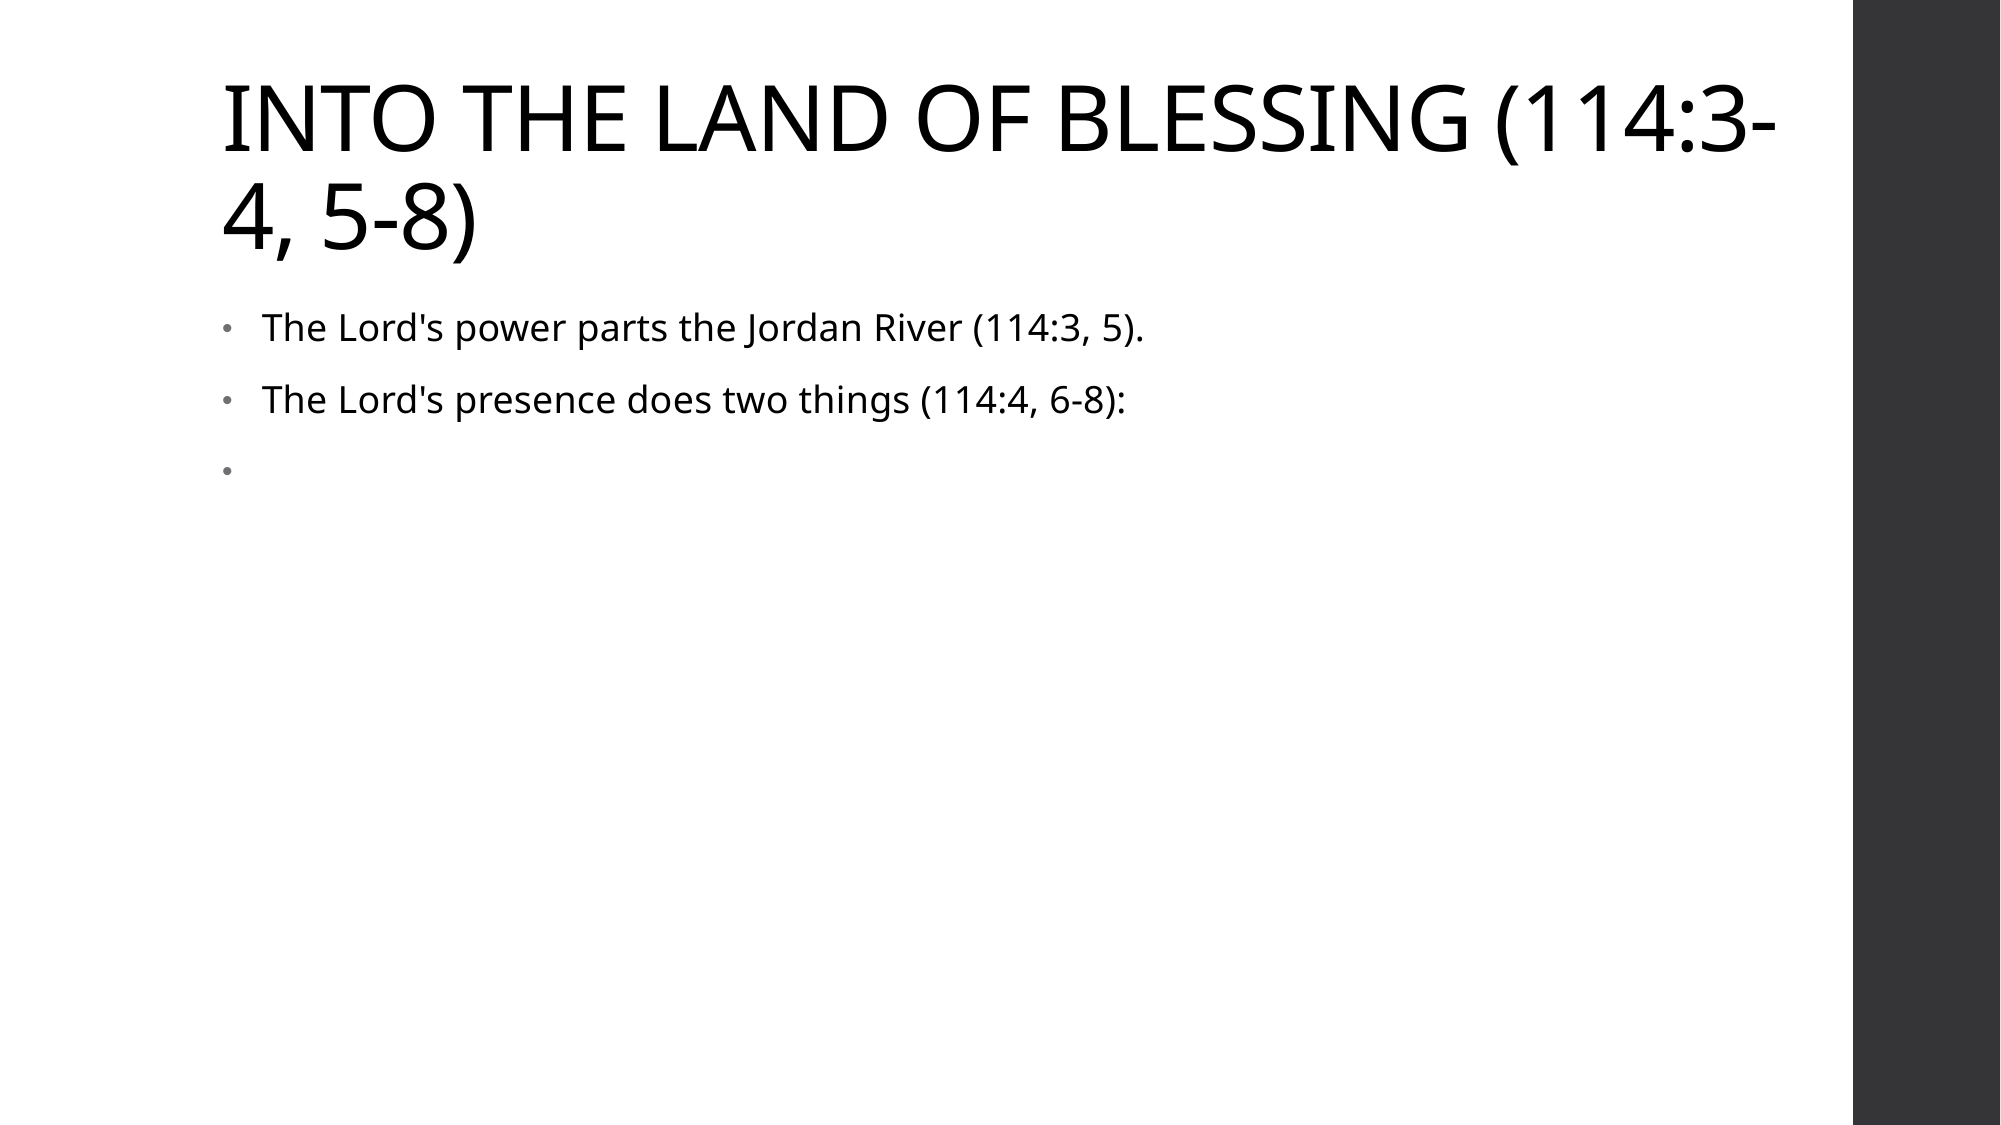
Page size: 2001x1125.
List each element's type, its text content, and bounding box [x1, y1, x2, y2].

title INTO THE LAND OF BLESSING (114:3-4, 5-8) [206, 60, 1797, 278]
list The Lord's power parts the Jordan River (114:3, 5). The Lord's presence does two things (114:4, 6-8): [206, 299, 1617, 1014]
